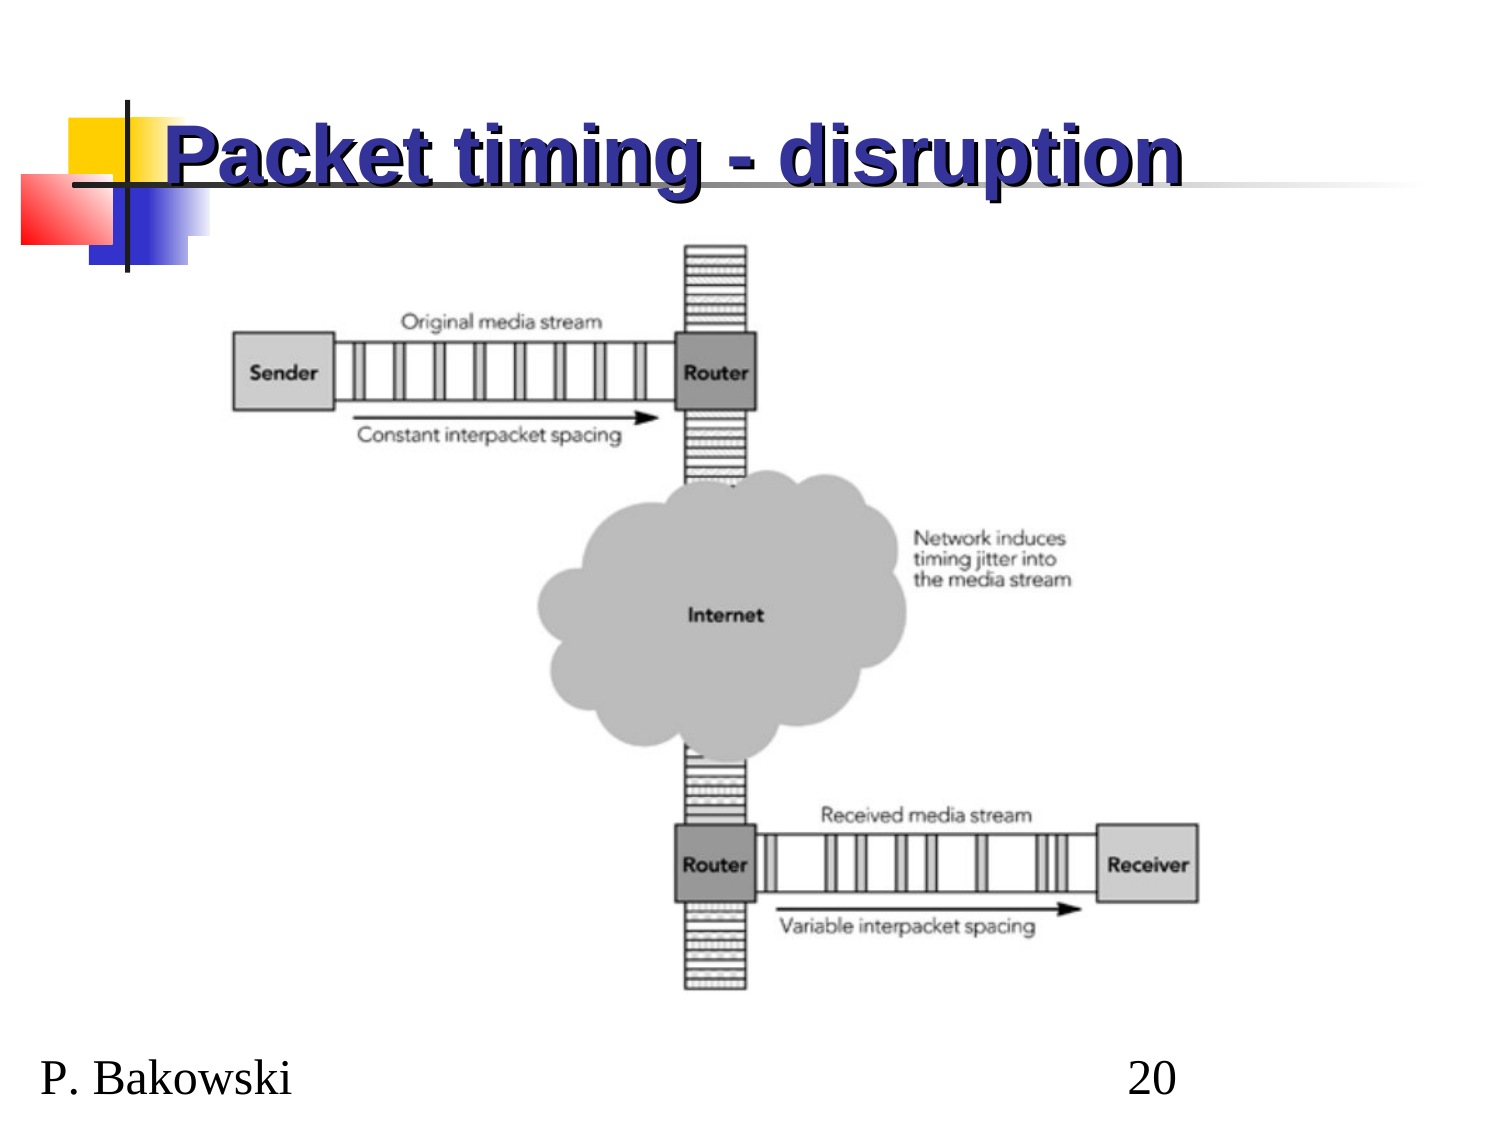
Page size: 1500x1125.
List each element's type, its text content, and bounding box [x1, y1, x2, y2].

picture [188, 236, 1217, 1004]
title Packet timing - disruption [147, 92, 1500, 213]
